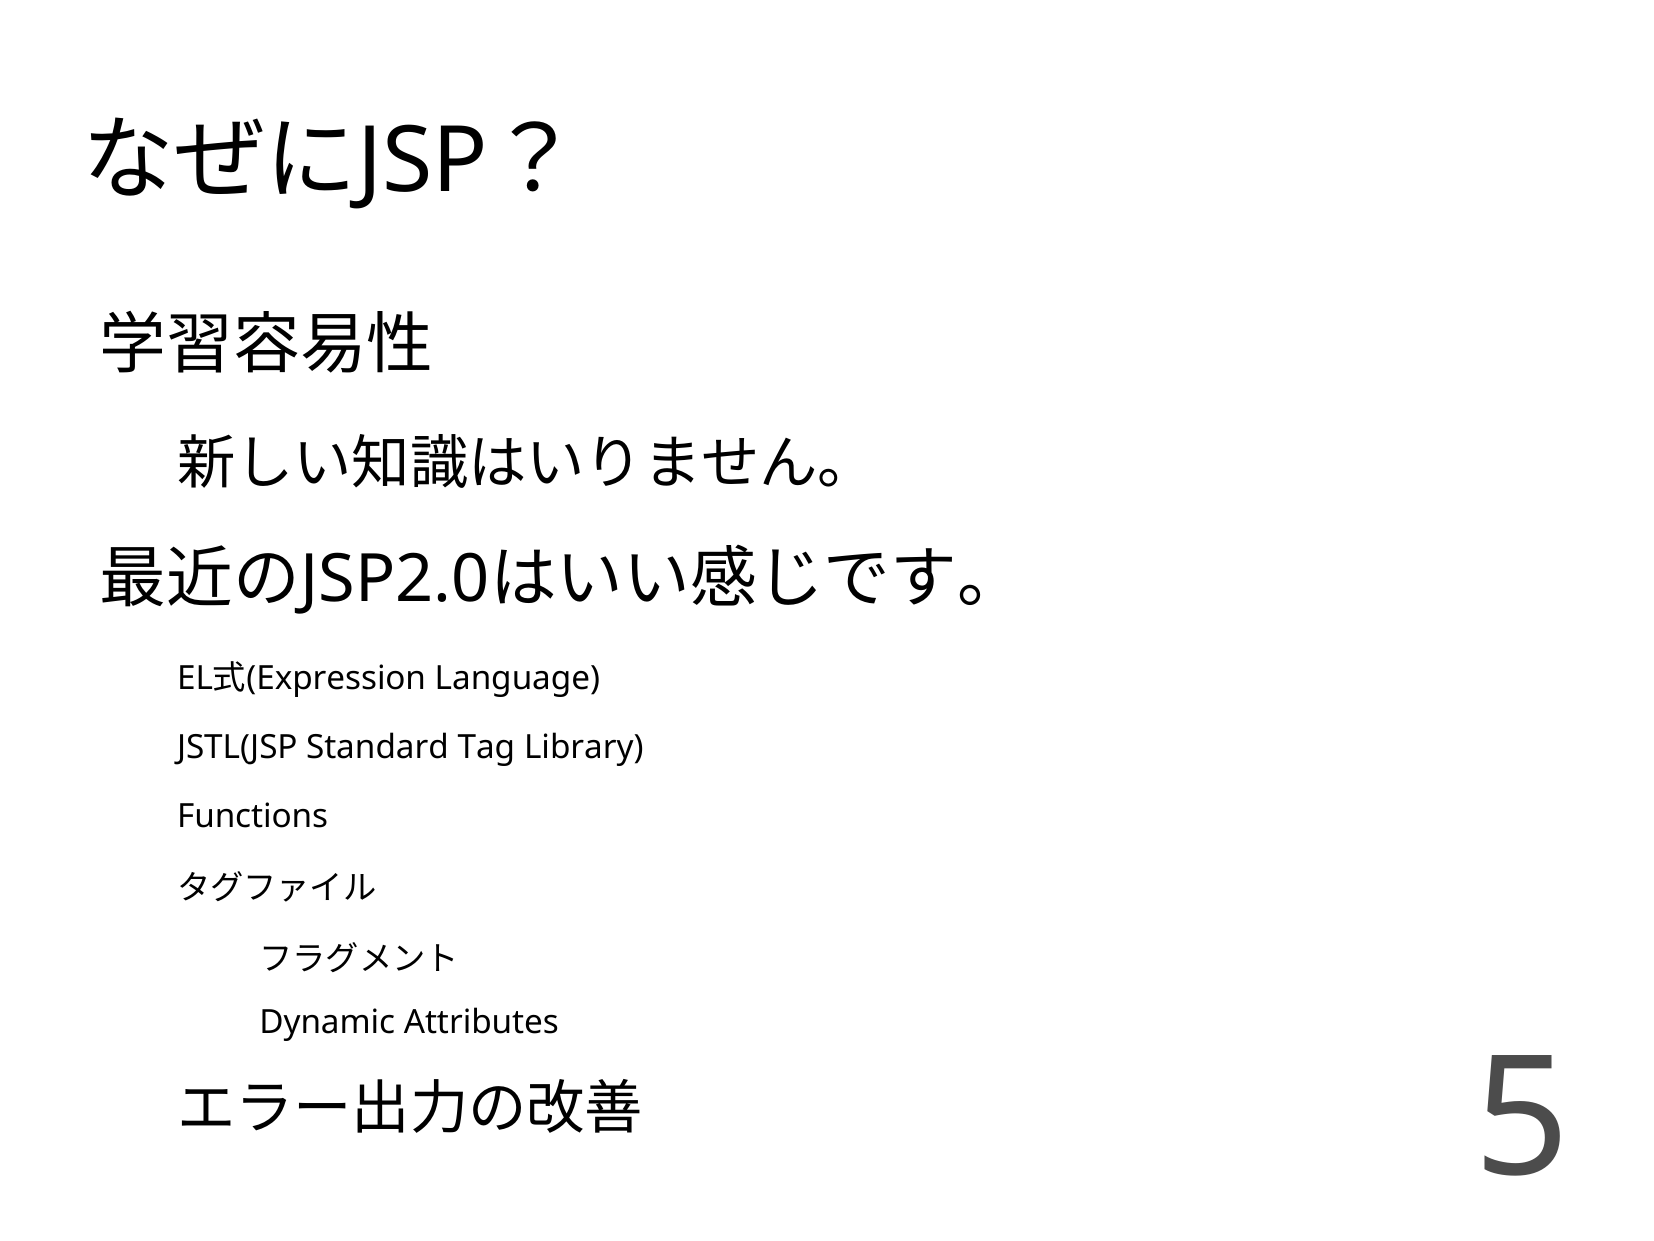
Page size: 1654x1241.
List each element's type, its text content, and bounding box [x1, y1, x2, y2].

title なぜにJSP？ [82, 48, 1571, 258]
list 学習容易性 新しい知識はいりません。 最近のJSP2.0はいい感じです。 EL式(Expression Language) JSTL(JSP Standard Tag Library) Functions タグファイル フラグメント Dynamic Attributes エラー出力の改善 [82, 290, 1571, 1094]
